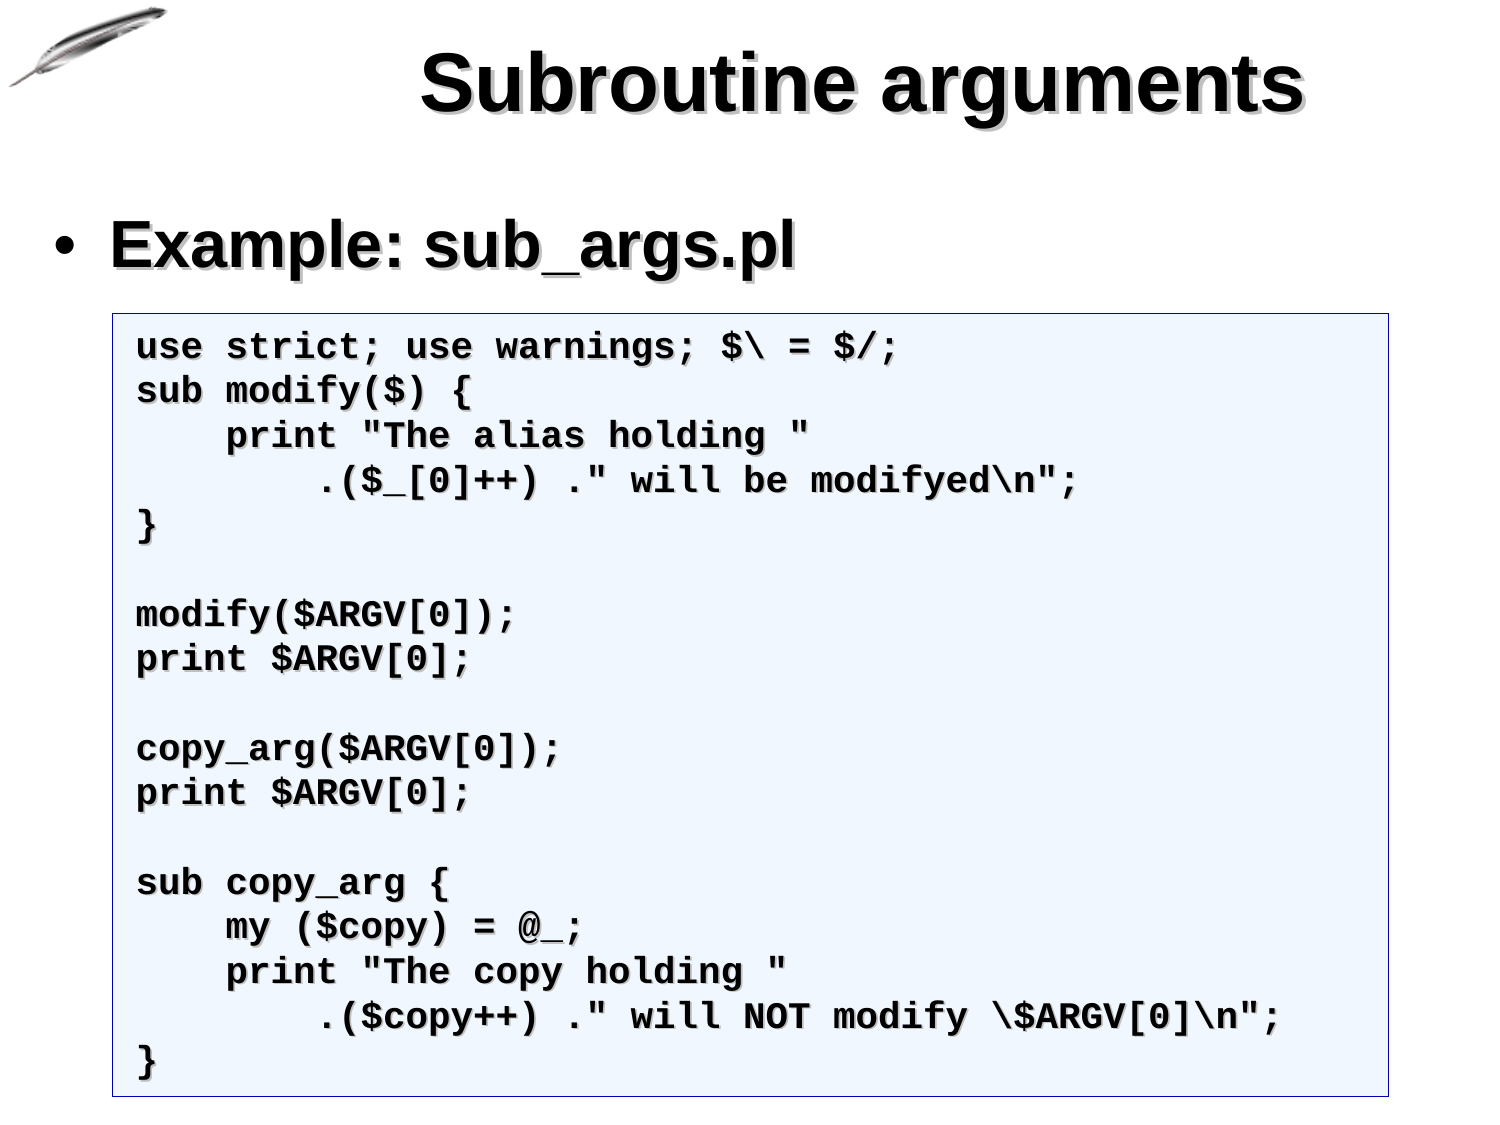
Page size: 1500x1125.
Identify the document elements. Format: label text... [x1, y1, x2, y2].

picture [5, 5, 173, 89]
list Example: sub_args.pl [53, 207, 1447, 1084]
text_box use strict; use warnings; $\ = $/; sub modify($) { print "The alias holding " .($_[0]++) ." will be modifyed\n"; } modify($ARGV[0]); print $ARGV[0]; copy_arg($ARGV[0]); print $ARGV[0]; sub copy_arg { my ($copy) = @_; print "The copy holding " .($copy++) ." will NOT modify \$ARGV[0]\n"; } [112, 313, 1388, 1096]
title Subroutine arguments [419, 0, 1459, 176]
